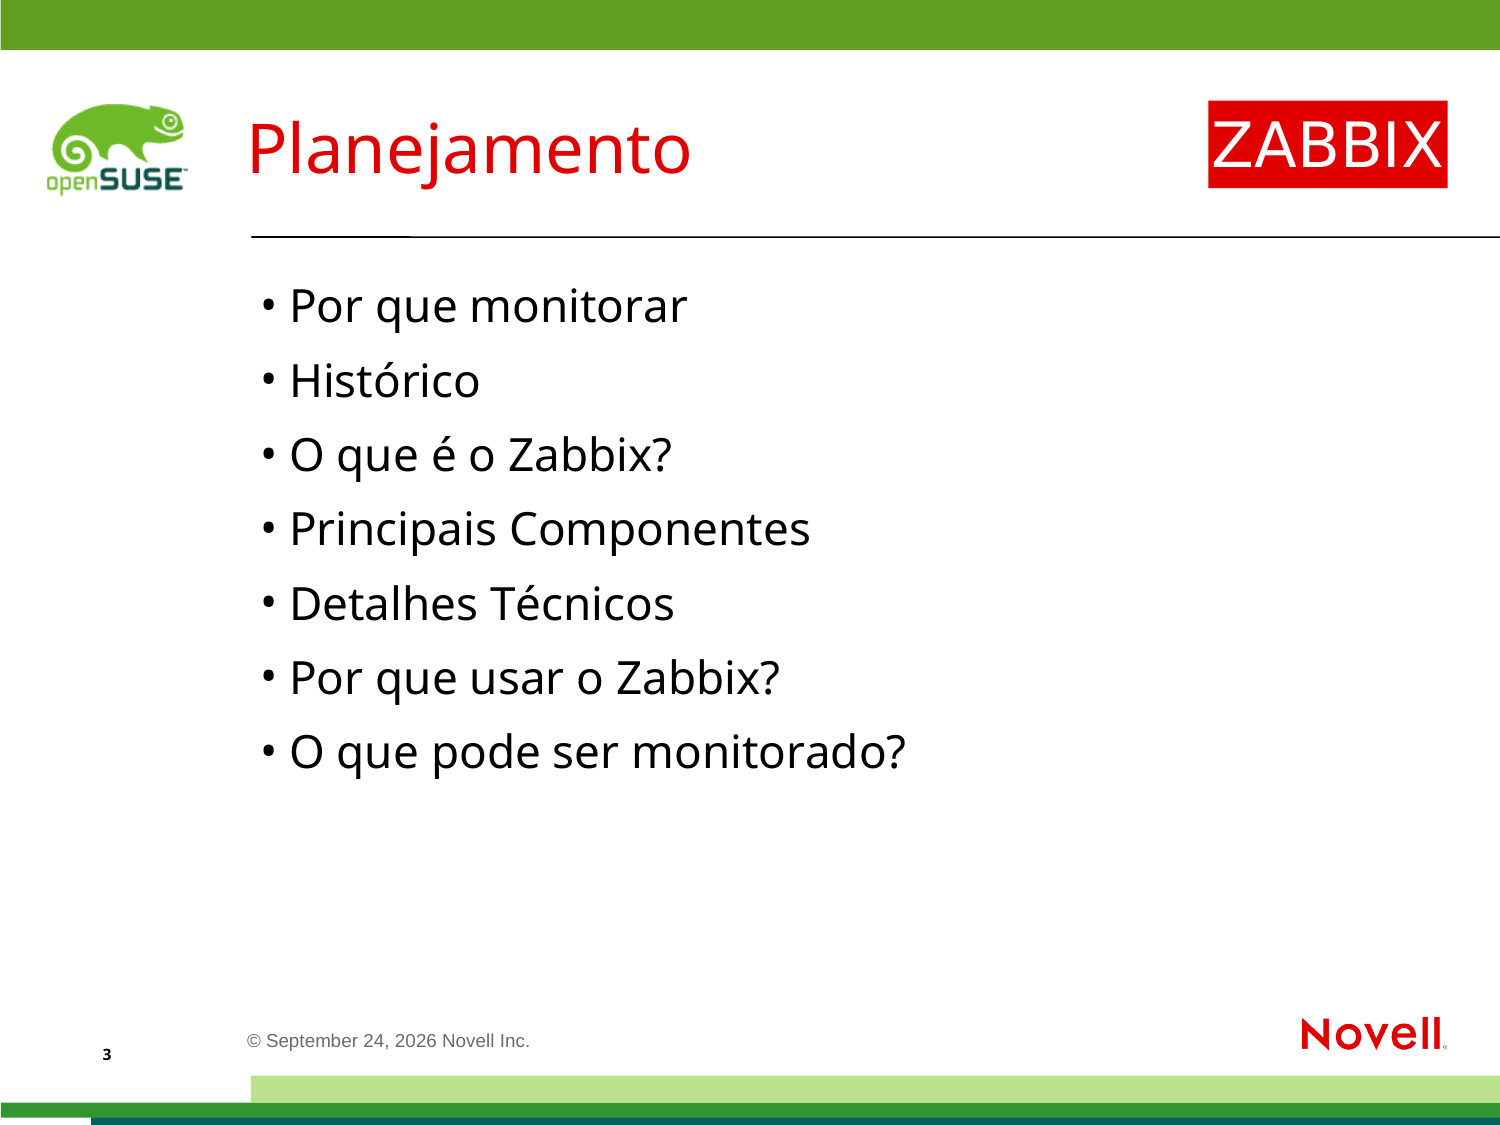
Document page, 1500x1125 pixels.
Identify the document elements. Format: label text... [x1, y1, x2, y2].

list Por que monitorar Histórico O que é o Zabbix? Principais Componentes Detalhes Técnicos Por que usar o Zabbix? O que pode ser monitorado? [245, 267, 1458, 1026]
picture [47, 104, 188, 197]
title Planejamento [246, 60, 1409, 239]
picture [1295, 1026, 1453, 1056]
text_box ZABBIX [1208, 100, 1448, 189]
